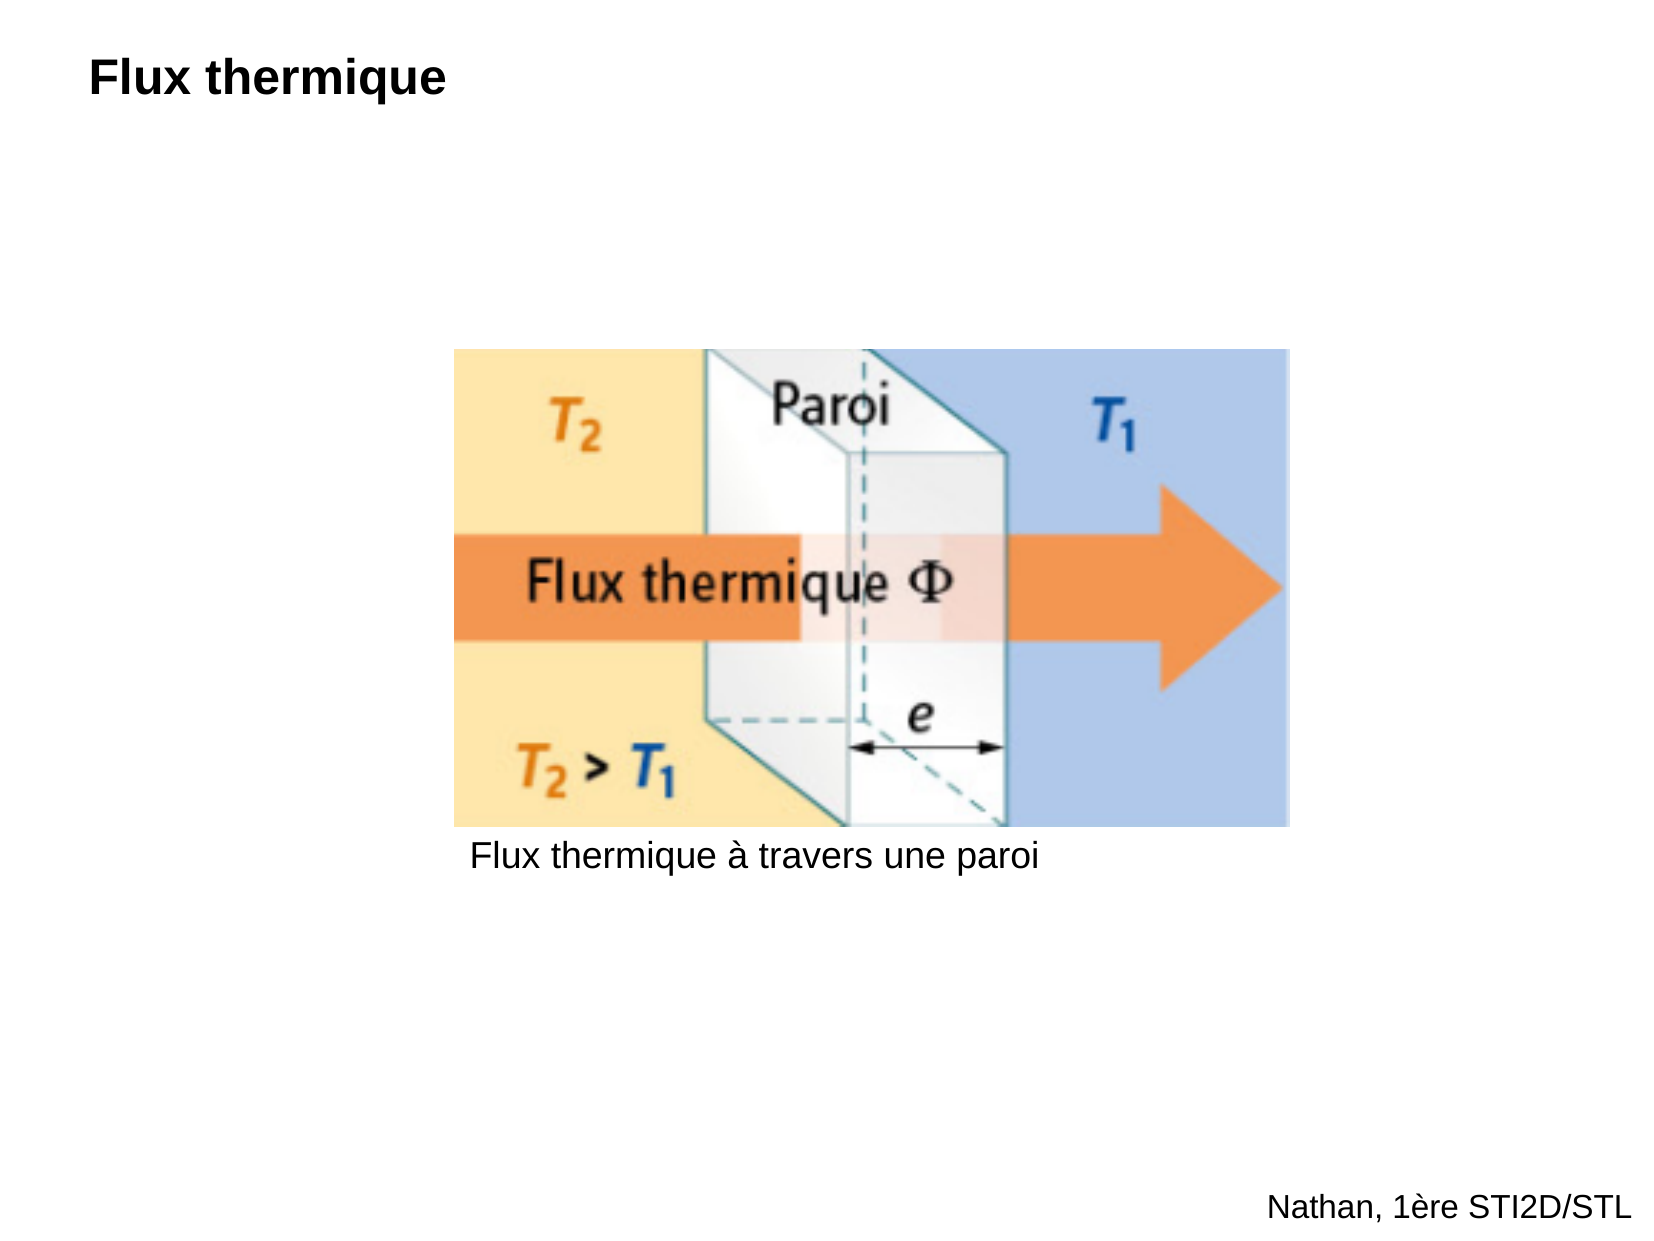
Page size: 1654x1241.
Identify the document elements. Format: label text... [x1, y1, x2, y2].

text_box Flux thermique à travers une paroi [454, 826, 1264, 884]
text_box Flux thermique [0, 0, 1654, 114]
picture [454, 349, 1290, 827]
text_box Nathan, 1ère STI2D/STL [1251, 1181, 1648, 1234]
